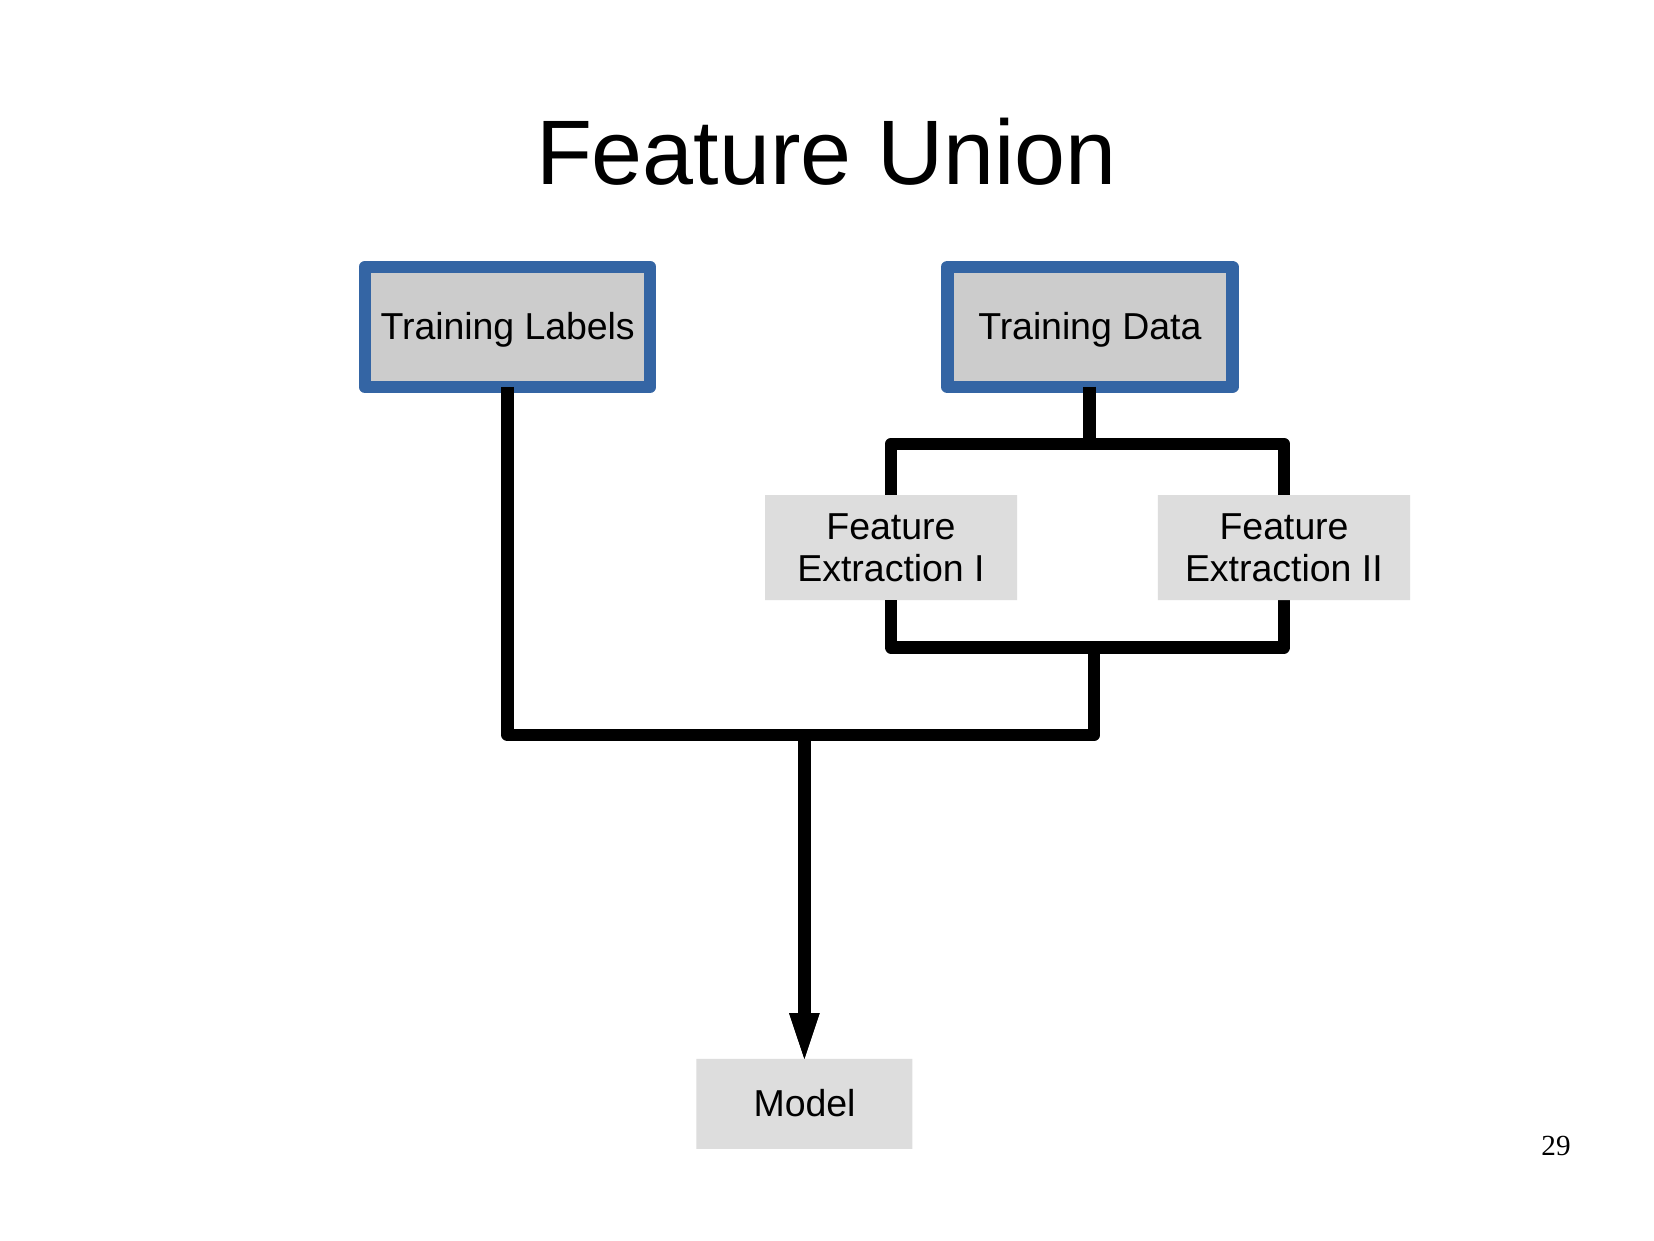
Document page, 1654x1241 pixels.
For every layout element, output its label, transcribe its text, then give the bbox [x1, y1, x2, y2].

text_box Feature Extraction I [765, 495, 1018, 601]
text_box Feature Extraction II [1157, 495, 1411, 601]
text_box Training Data [947, 266, 1233, 387]
title Feature Union [82, 49, 1571, 257]
text_box Training Labels [365, 266, 651, 387]
text_box Model [696, 1058, 913, 1149]
